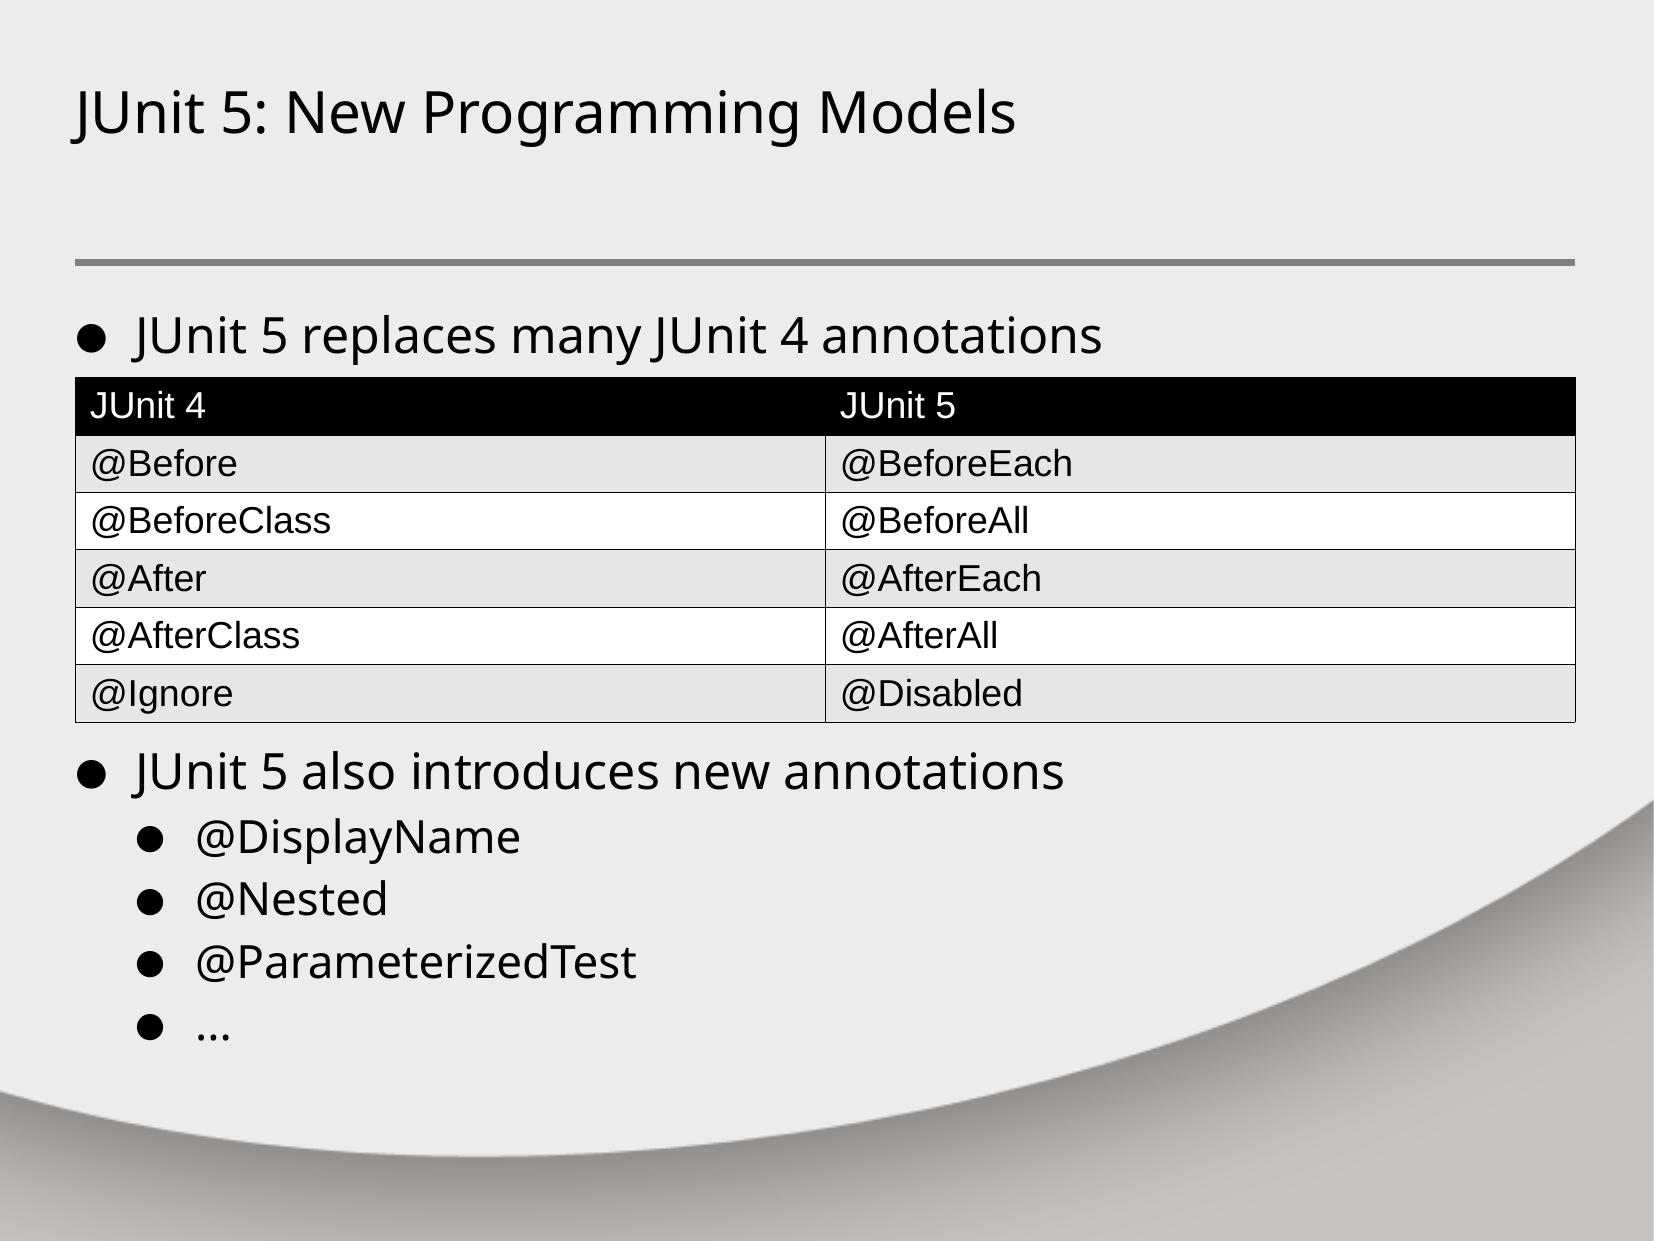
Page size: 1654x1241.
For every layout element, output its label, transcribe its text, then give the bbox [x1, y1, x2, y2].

table_cell @Before [76, 436, 825, 492]
table_cell @Ignore [76, 665, 825, 722]
table_cell @After [76, 550, 825, 607]
list JUnit 5 replaces many JUnit 4 annotations JUnit 5 also introduces new annotations @DisplayName @Nested @ParameterizedTest ... [75, 722, 1576, 1163]
table_cell @BeforeEach [826, 436, 1575, 492]
table_cell @AfterClass [76, 608, 825, 664]
picture [0, 0, 1654, 1241]
title JUnit 5: New Programming Models [75, 75, 1576, 226]
table_cell @BeforeClass [76, 493, 825, 549]
table_cell @Disabled [826, 665, 1575, 722]
table_header JUnit 4 [76, 378, 825, 435]
table_cell @BeforeAll [826, 493, 1575, 549]
list JUnit 5 replaces many JUnit 4 annotations JUnit 5 also introduces new annotations @DisplayName @Nested @ParameterizedTest ... [75, 300, 1576, 377]
table_header JUnit 5 [826, 378, 1575, 435]
table_cell @AfterAll [826, 608, 1575, 664]
table_cell @AfterEach [826, 550, 1575, 607]
